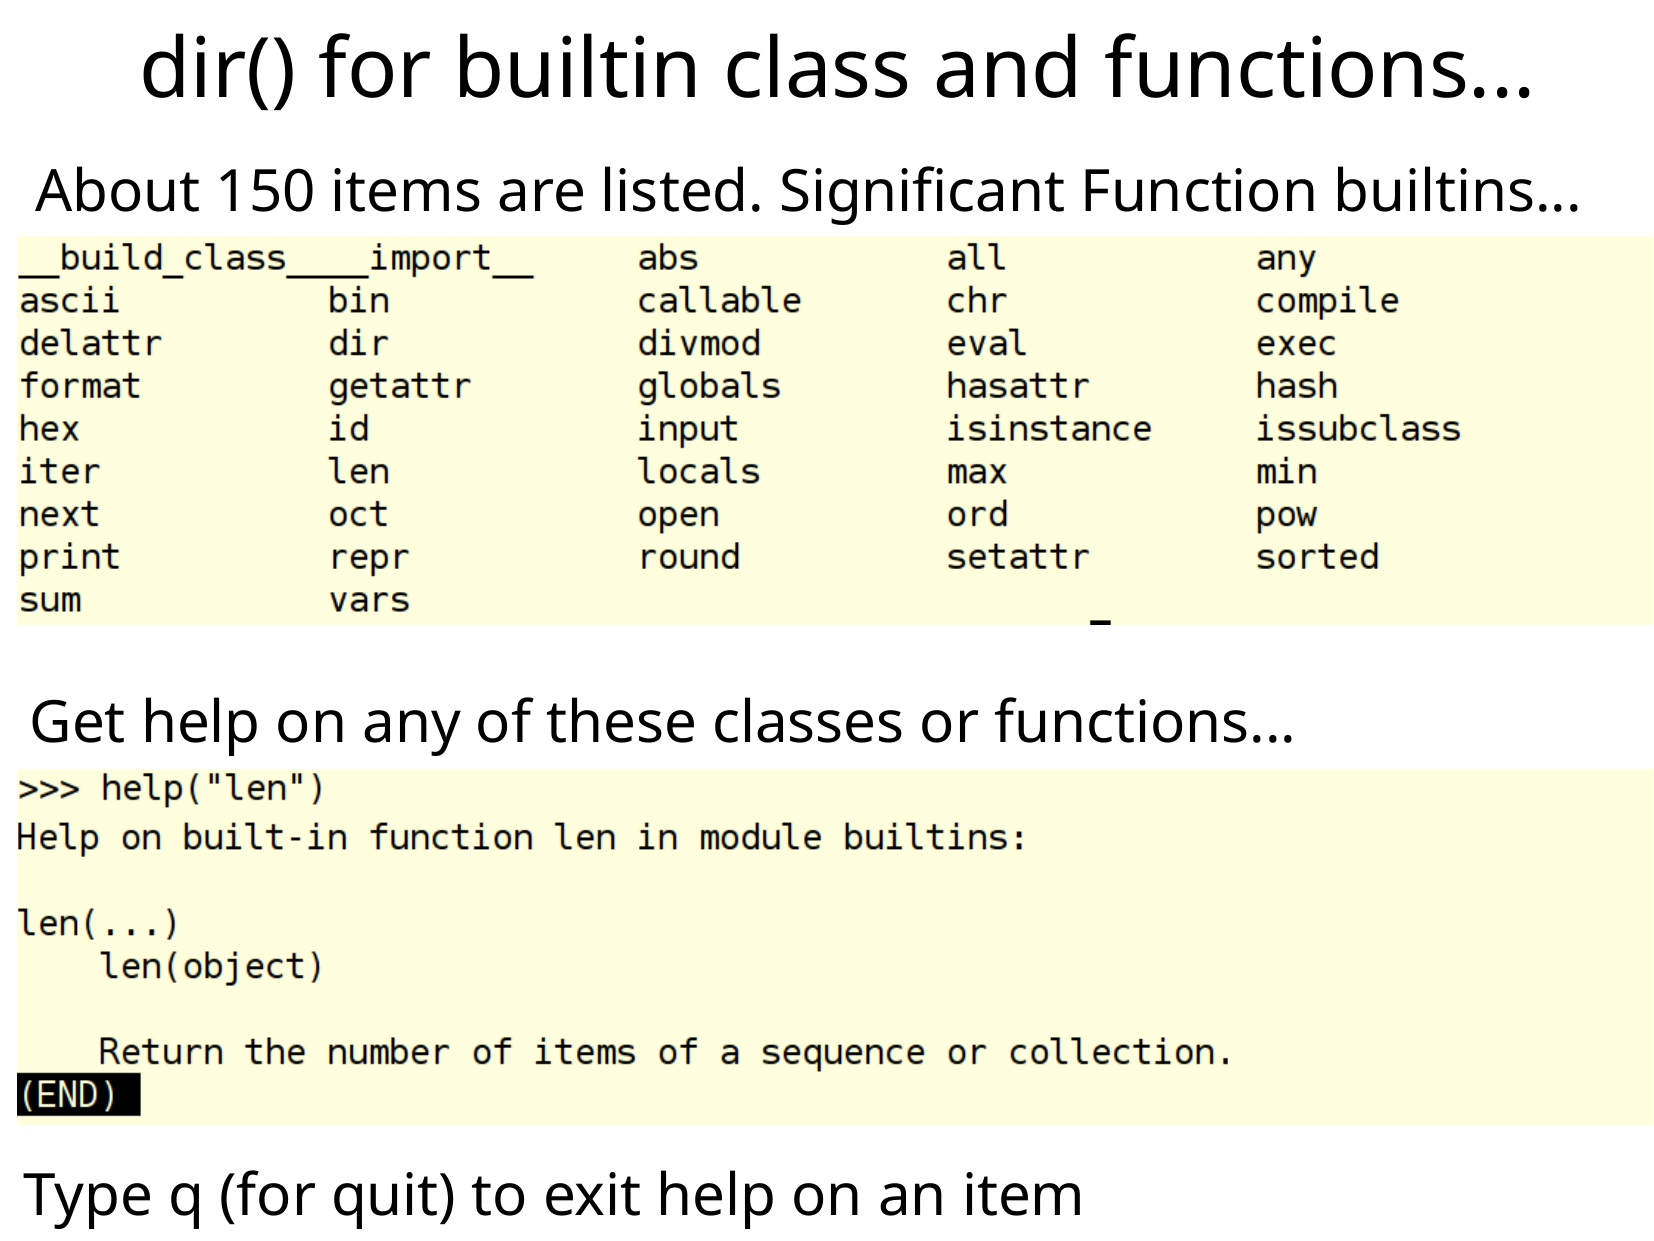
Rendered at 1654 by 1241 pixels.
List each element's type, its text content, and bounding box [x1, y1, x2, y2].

title dir() for builtin class and functions... [94, 11, 1583, 119]
picture [17, 236, 1654, 625]
text_box Get help on any of these classes or functions... [29, 672, 1613, 768]
picture [17, 769, 1654, 1125]
text_box Type q (for quit) to exit help on an item [23, 1144, 1607, 1241]
text_box About 150 items are listed. Significant Function builtins... [35, 140, 1619, 236]
